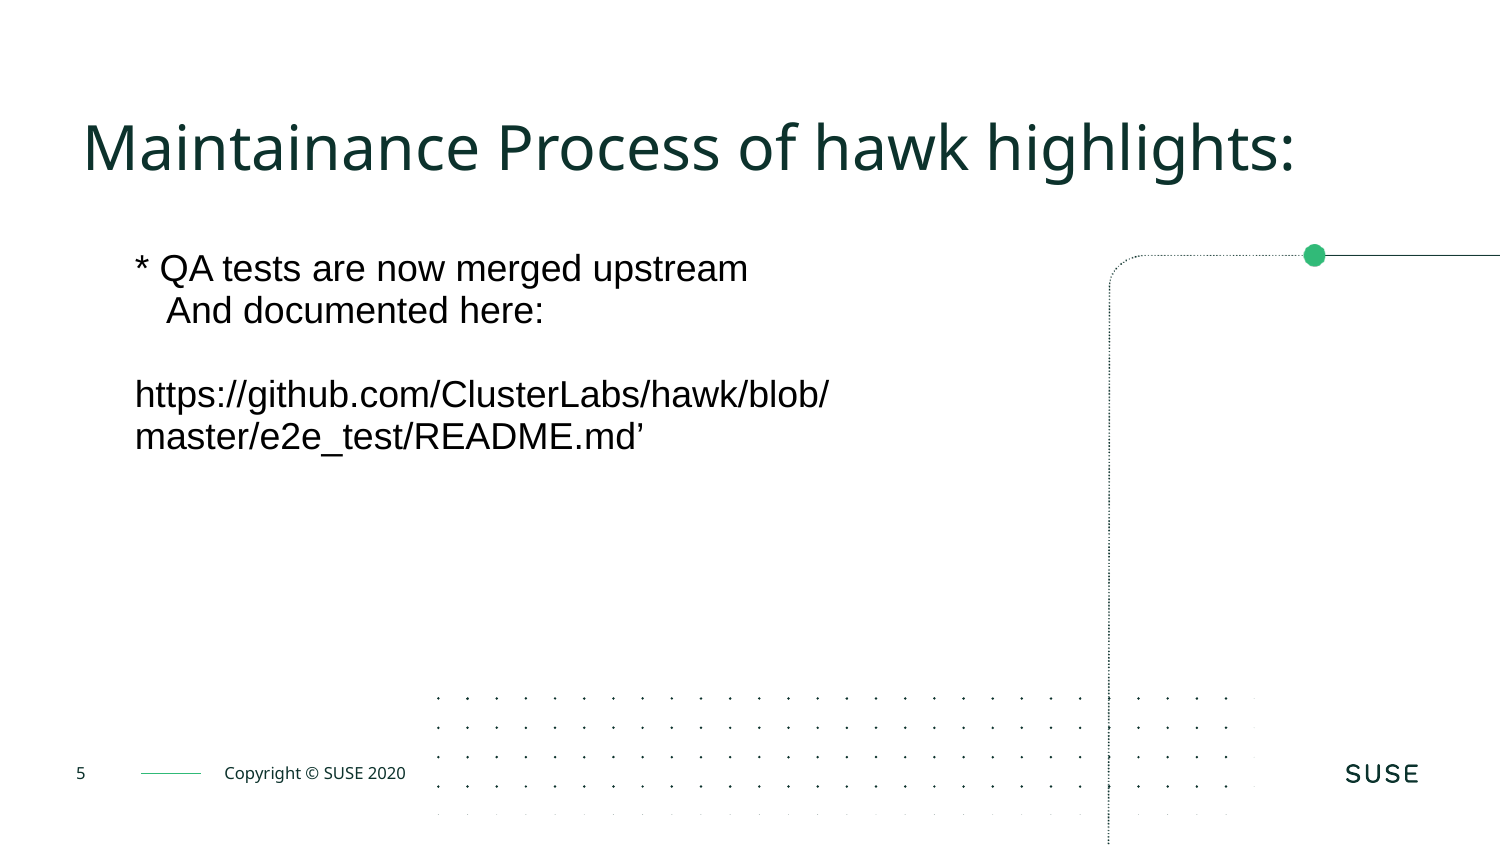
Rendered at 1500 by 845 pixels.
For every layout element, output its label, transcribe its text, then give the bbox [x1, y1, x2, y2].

text_box * QA tests are now merged upstream And documented here: https://github.com/ClusterLabs/hawk/blob/master/e2e_test/README.md’ [120, 240, 991, 540]
picture [1107, 244, 1500, 845]
title Maintainance Process of hawk highlights: [82, 103, 1341, 251]
